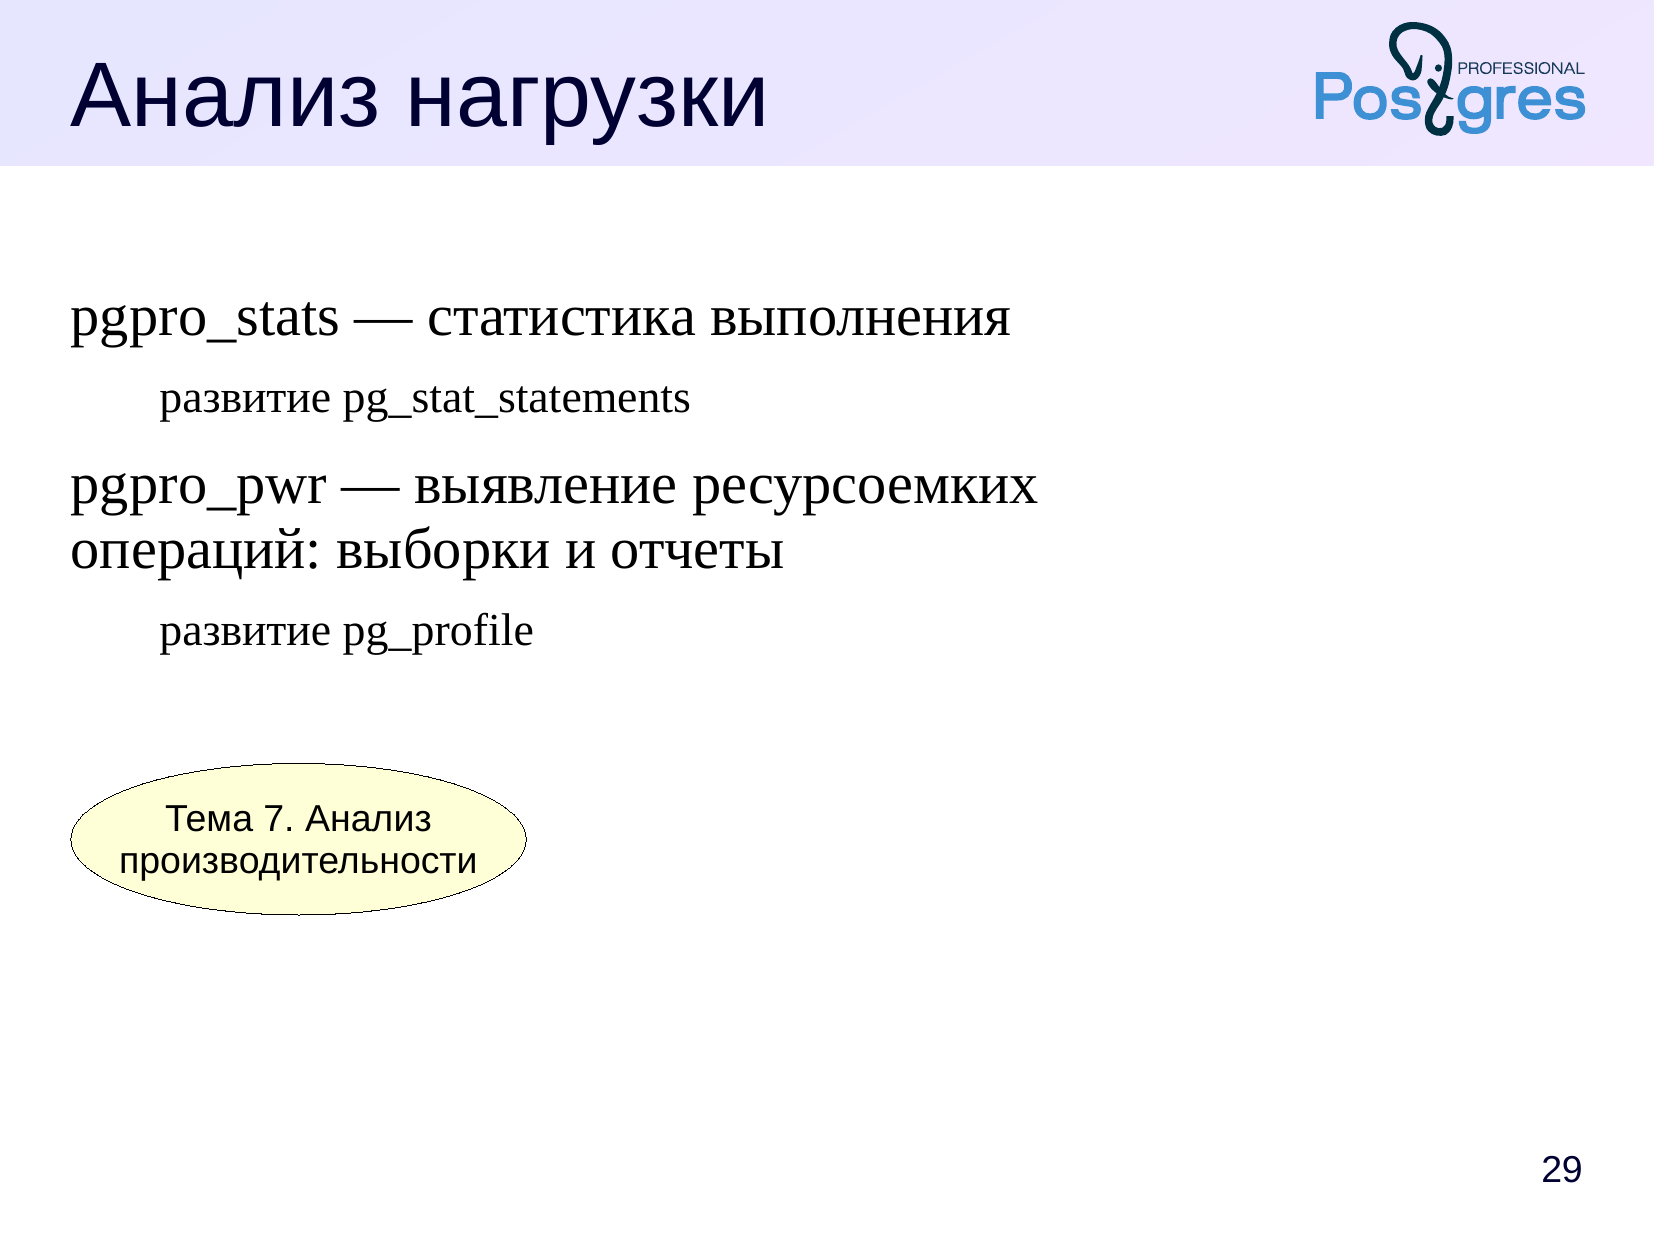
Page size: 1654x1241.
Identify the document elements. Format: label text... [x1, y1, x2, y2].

text_box Тема 7. Анализ производительности [70, 763, 527, 916]
list pgpro_stats — статистика выполнения развитие pg_stat_statements pgpro_pwr — выявление ресурсоемких операций: выборки и отчеты развитие pg_profile [70, 283, 1583, 1134]
title Анализ нагрузки [70, 43, 1241, 147]
